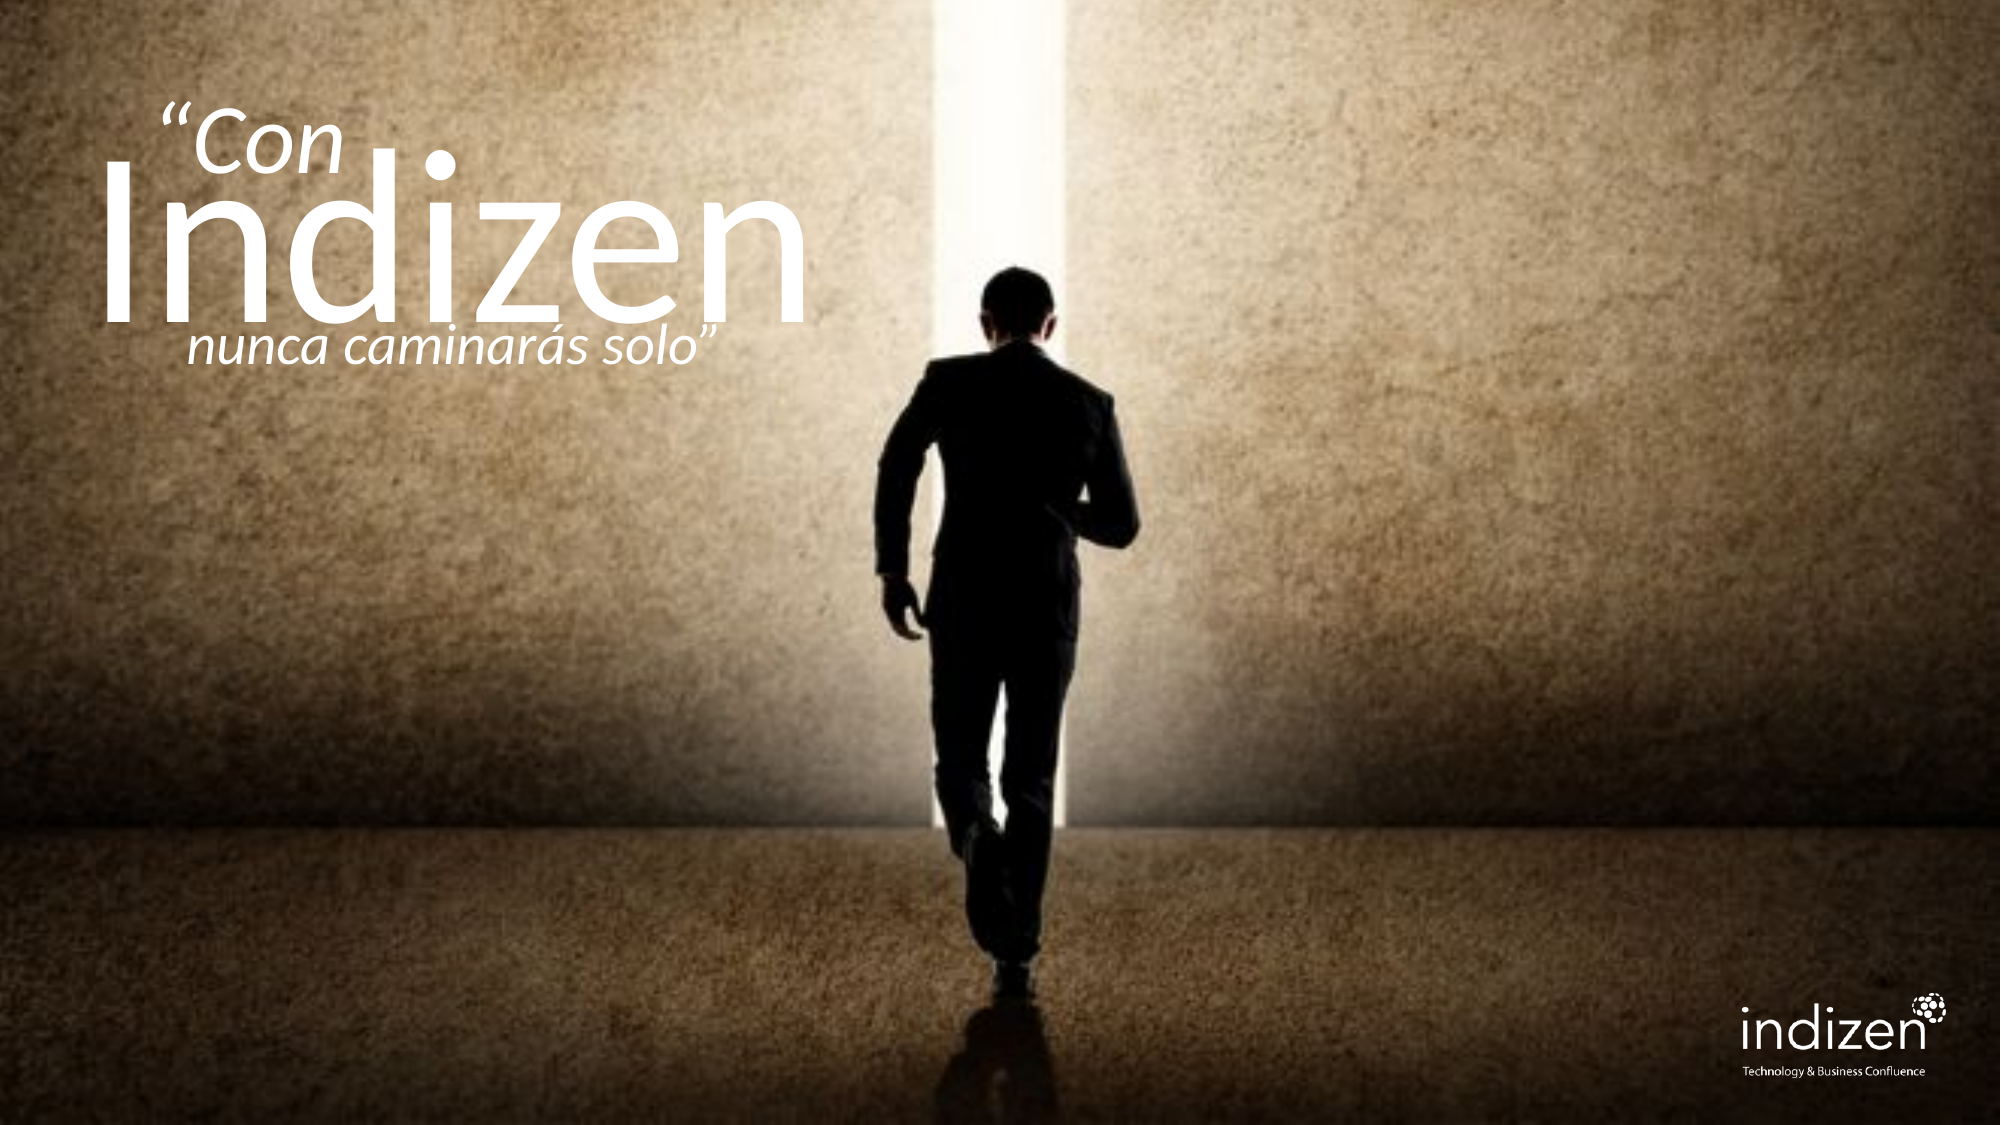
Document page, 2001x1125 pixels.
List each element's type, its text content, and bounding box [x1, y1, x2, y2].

text_box Indizen [189, 218, 245, 298]
picture [0, 0, 2000, 1125]
text_box Indizen [312, 217, 373, 298]
text_box Indizen [72, 65, 847, 380]
text_box Indizen [594, 216, 659, 249]
text_box nunca caminarás solo” [171, 298, 748, 384]
